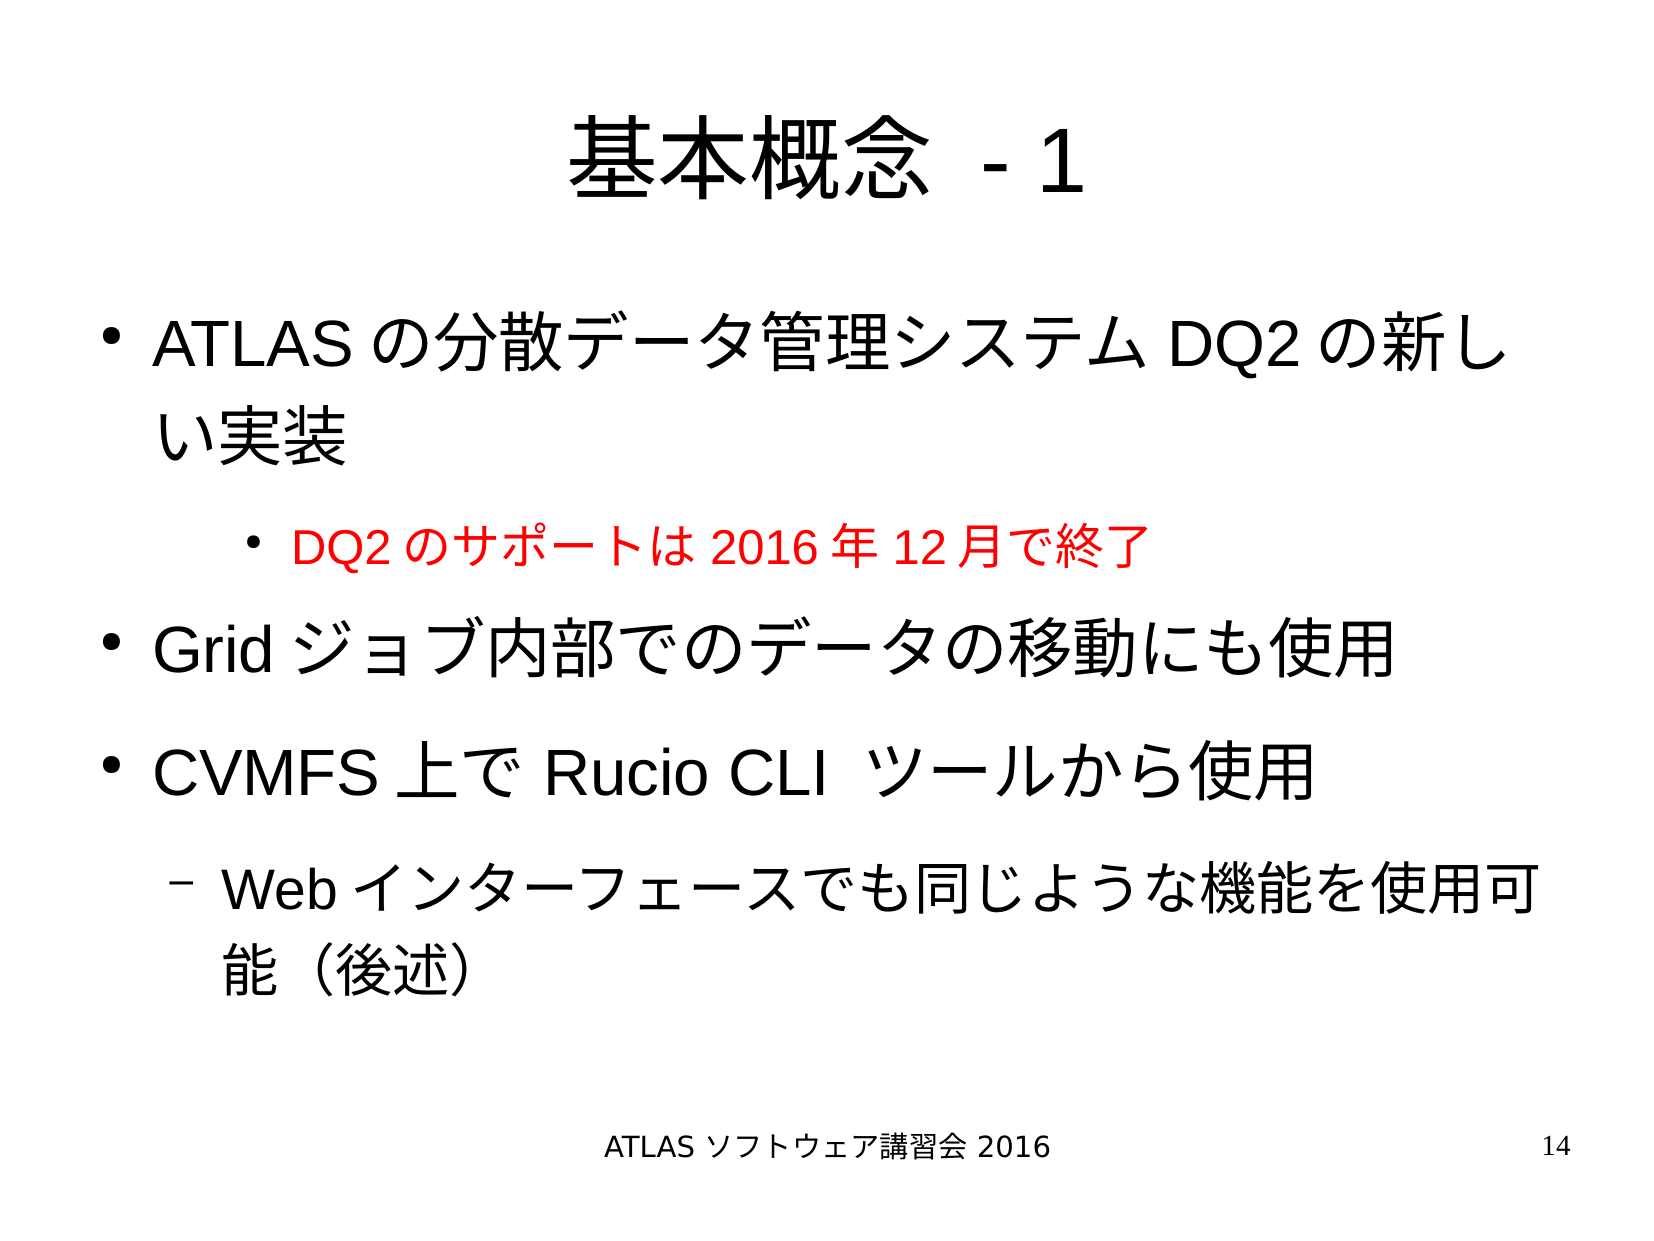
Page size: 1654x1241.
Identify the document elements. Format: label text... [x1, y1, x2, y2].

list ATLASの分散データ管理システムDQ2の新しい実装 DQ2のサポートは2016年12月で終了 Gridジョブ内部でのデータの移動にも使用 CVMFS上でRucio CLI ツールから使用 Webインターフェースでも同じような機能を使用可能（後述） [82, 290, 1571, 1010]
title 基本概念 - 1 [82, 49, 1571, 257]
